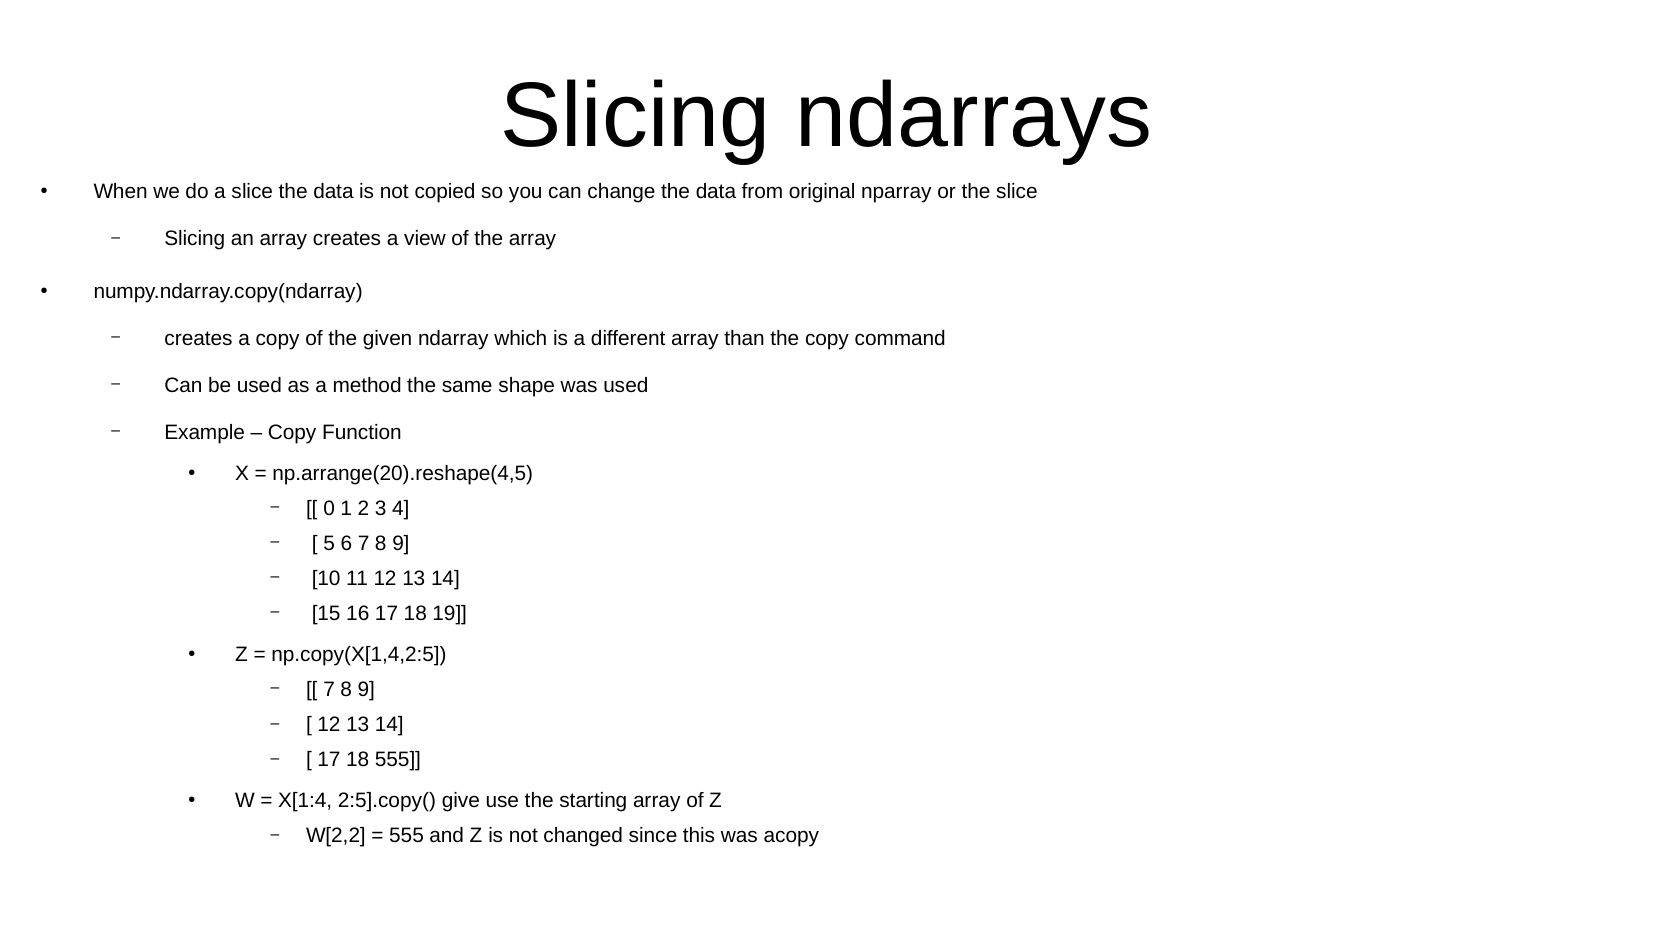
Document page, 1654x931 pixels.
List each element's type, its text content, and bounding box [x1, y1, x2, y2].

title Slicing ndarrays [82, 37, 1571, 180]
list When we do a slice the data is not copied so you can change the data from original nparray or the slice Slicing an array creates a view of the array numpy.ndarray.copy(ndarray) creates a copy of the given ndarray which is a different array than the copy command Can be used as a method the same shape was used Example – Copy Function X = np.arrange(20).reshape(4,5) [[ 0 1 2 3 4] [ 5 6 7 8 9] [10 11 12 13 14] [15 16 17 18 19]] Z = np.copy(X[1,4,2:5]) [[ 7 8 9] [ 12 13 14] [ 17 18 555]] W = X[1:4, 2:5].copy() give use the starting array of Z W[2,2] = 555 and Z is not changed since this was acopy [22, 180, 1636, 916]
